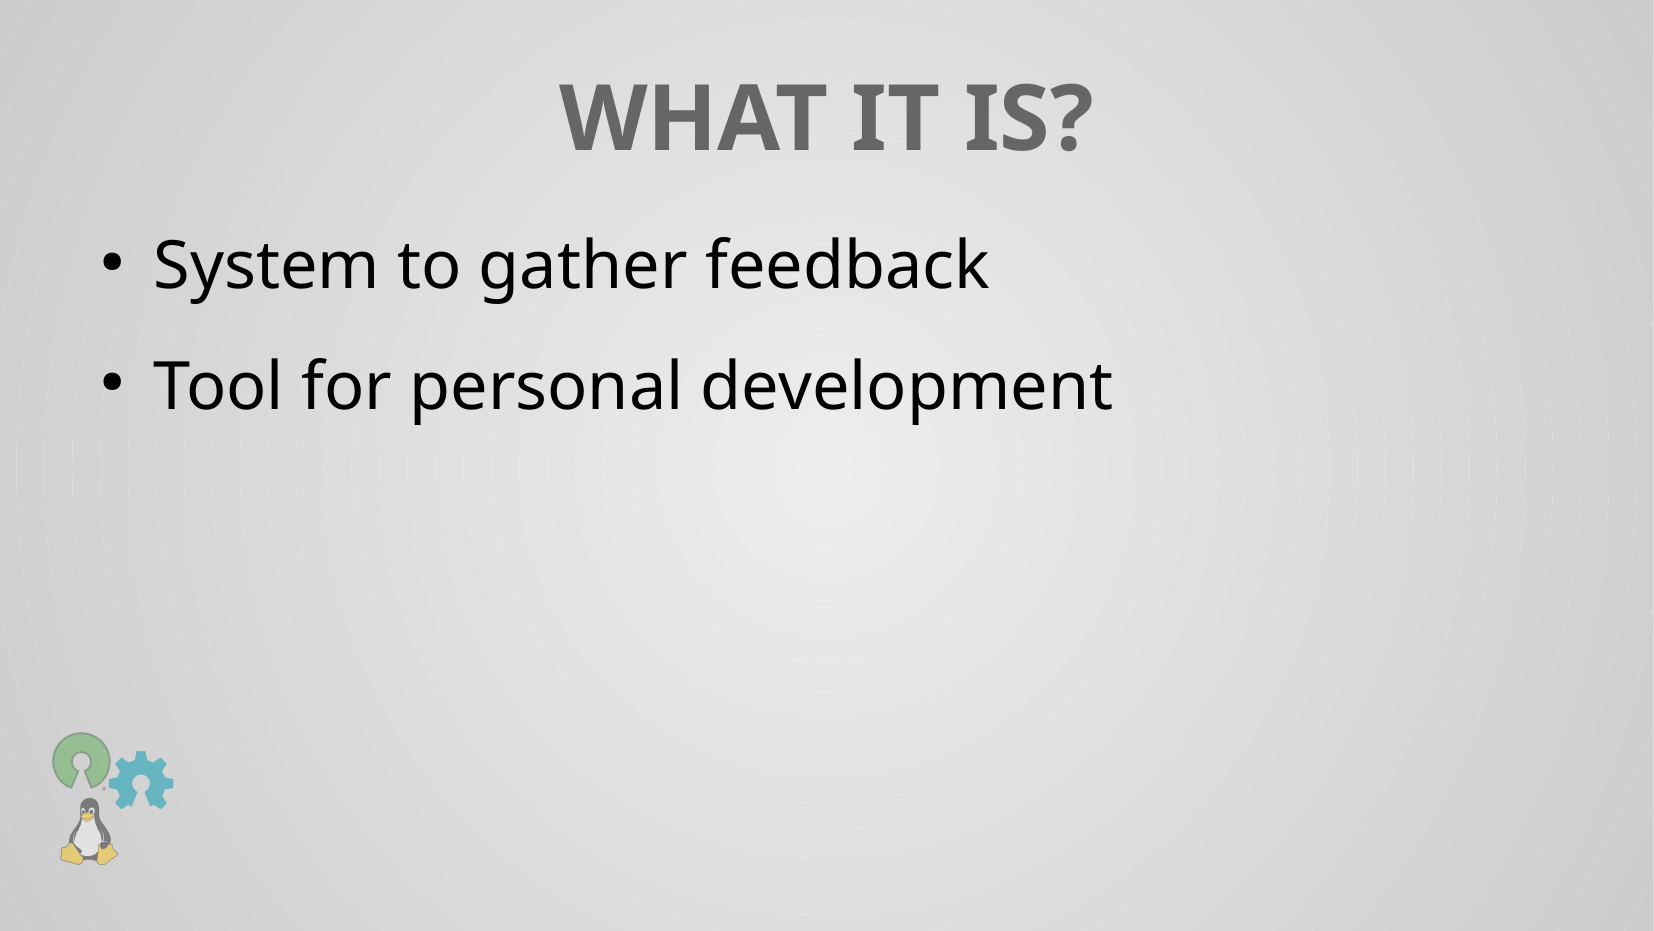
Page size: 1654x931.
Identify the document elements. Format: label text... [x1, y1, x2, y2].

list System to gather feedback Tool for personal development [82, 217, 1571, 758]
title What It is? [82, 37, 1571, 193]
